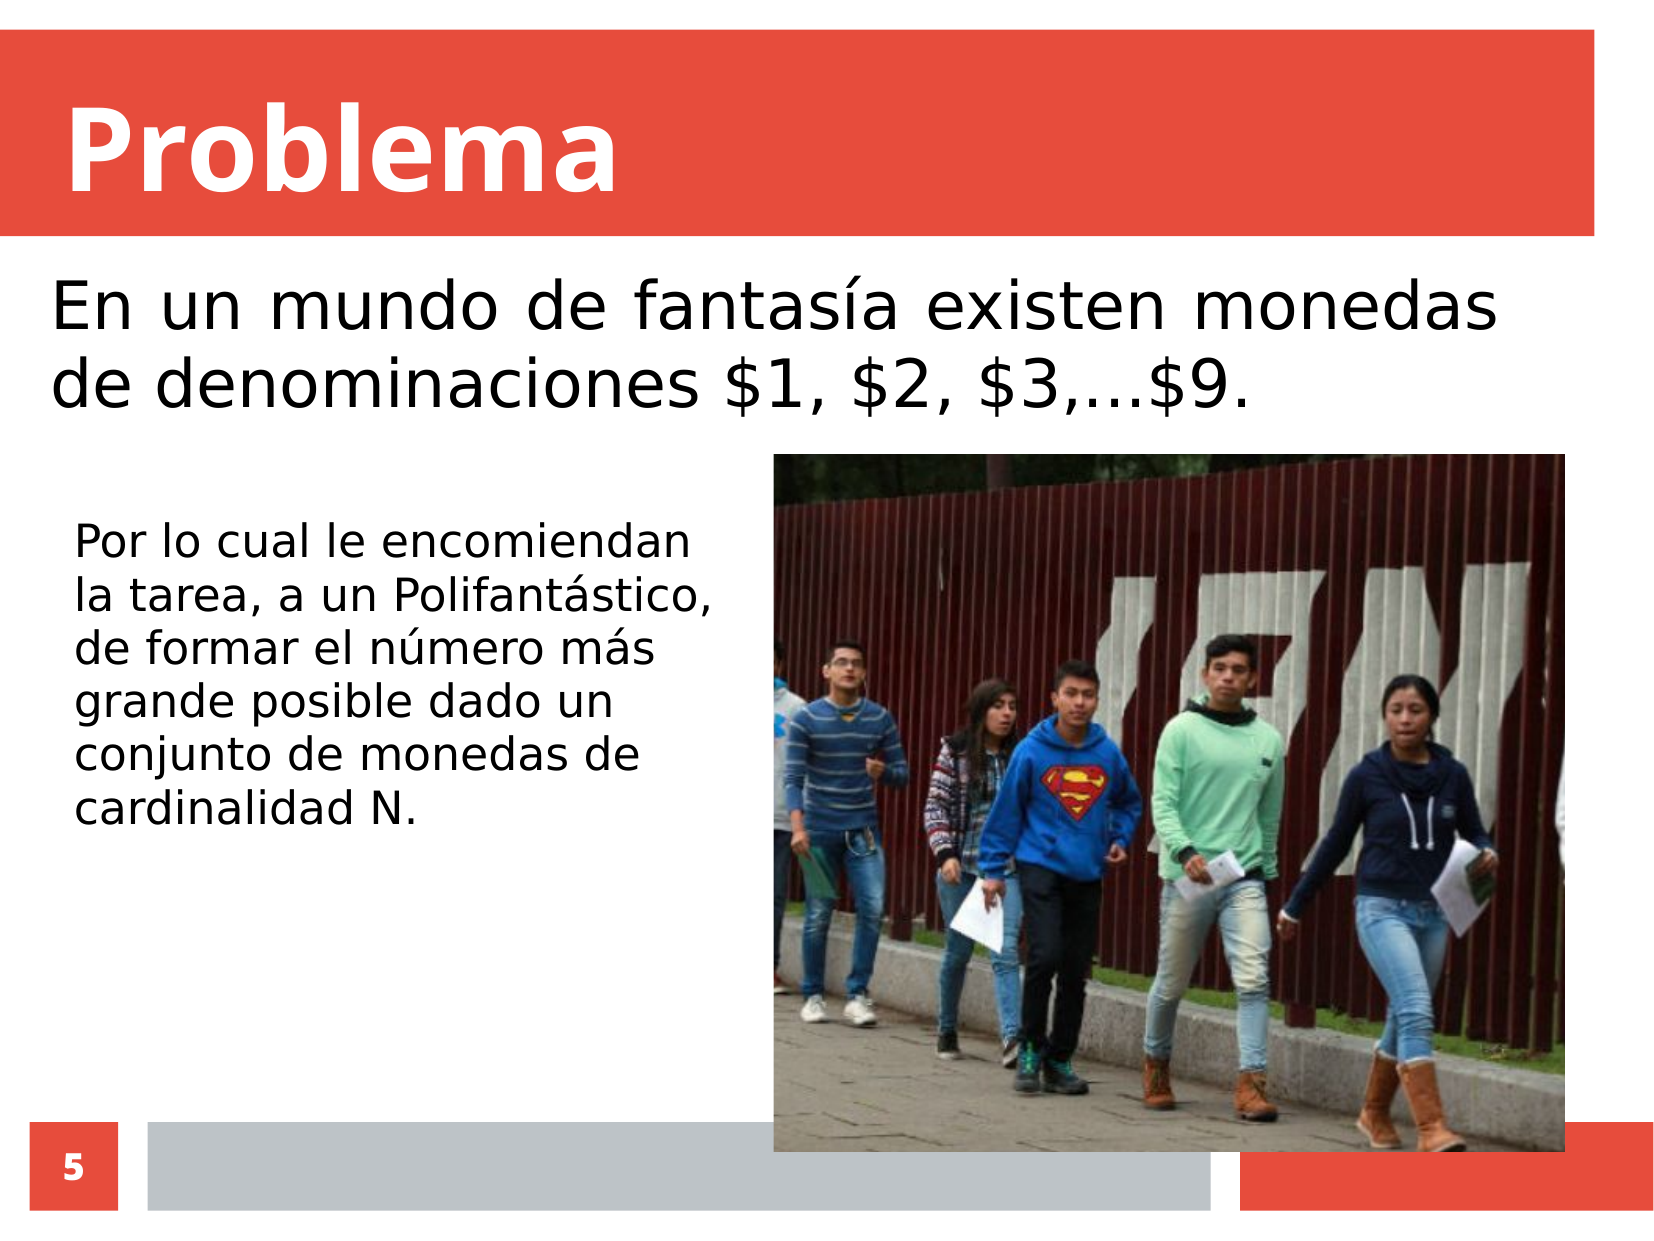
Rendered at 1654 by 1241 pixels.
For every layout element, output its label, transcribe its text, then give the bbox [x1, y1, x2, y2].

picture [773, 454, 1565, 1152]
text_box Por lo cual le encomiendan la tarea, a un Polifantástico, de formar el número más grande posible dado un conjunto de monedas de cardinalidad N. [59, 507, 756, 910]
text_box En un mundo de fantasía existen monedas de denominaciones $1, $2, $3,...$9. [35, 259, 1595, 431]
text_box Problema [47, 59, 1583, 213]
